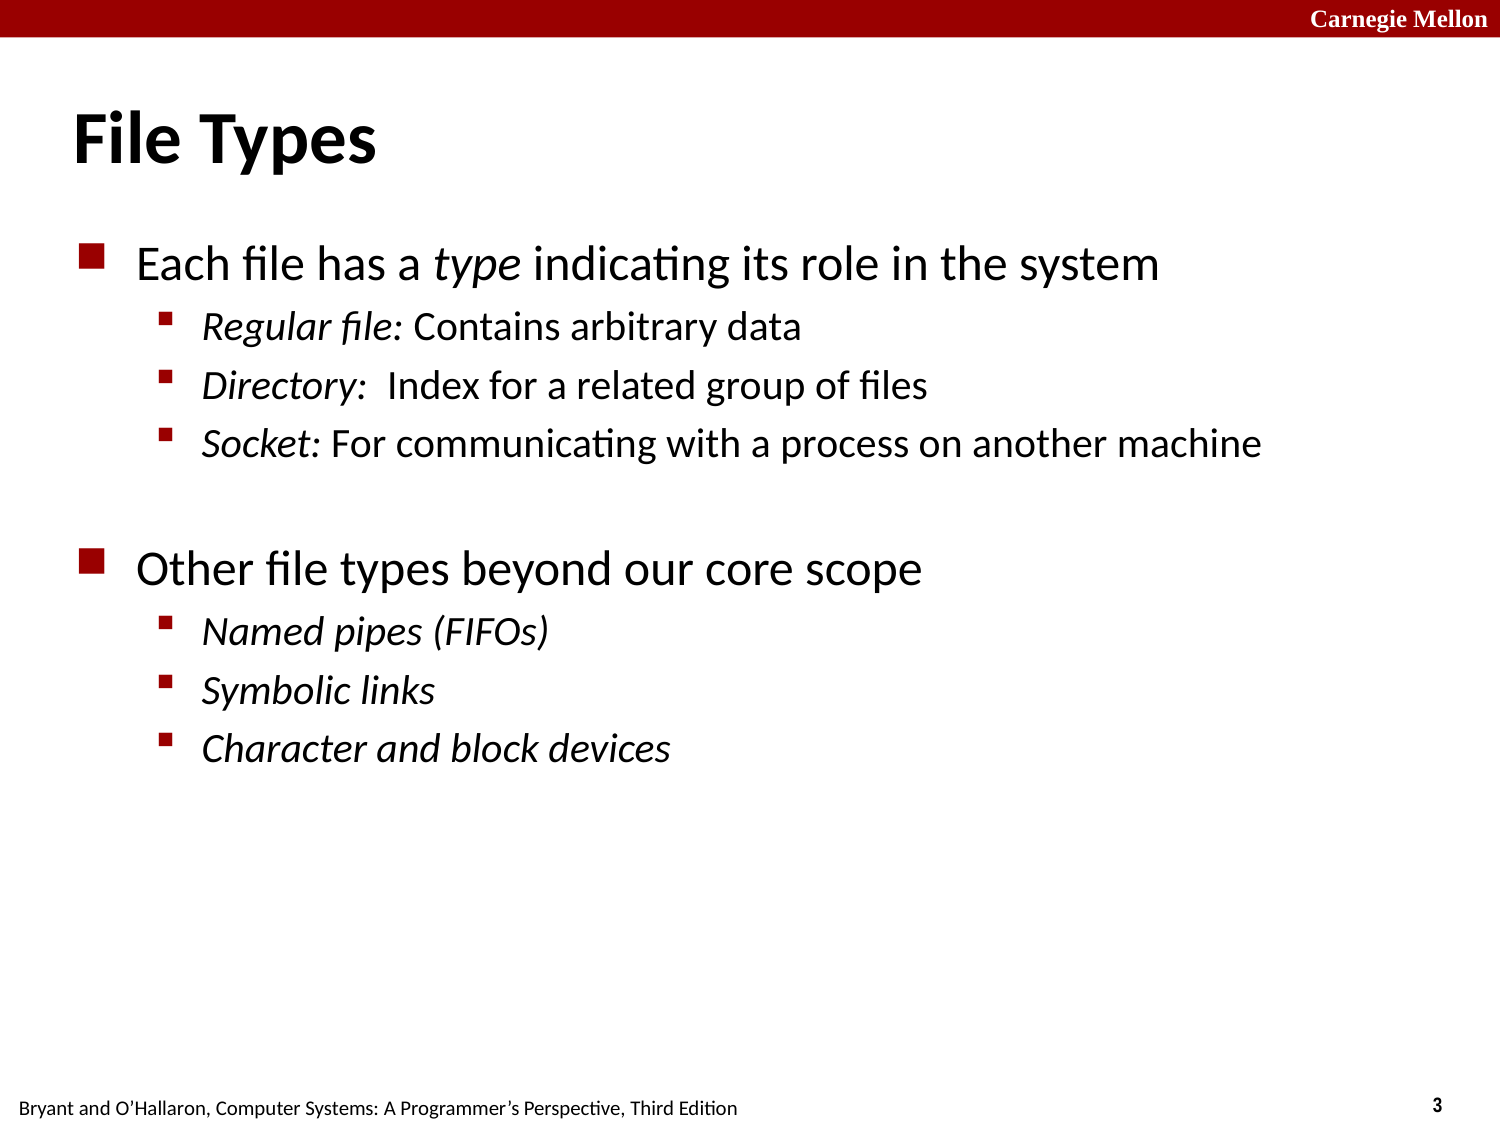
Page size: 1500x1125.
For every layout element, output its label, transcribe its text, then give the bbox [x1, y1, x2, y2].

text_box Each file has a type indicating its role in the system Regular file: Contains arbitrary data Directory: Index for a related group of files Socket: For communicating with a process on another machine Other file types beyond our core scope Named pipes (FIFOs) Symbolic links Character and block devices [65, 223, 1361, 1039]
text_box File Types [58, 71, 1304, 197]
